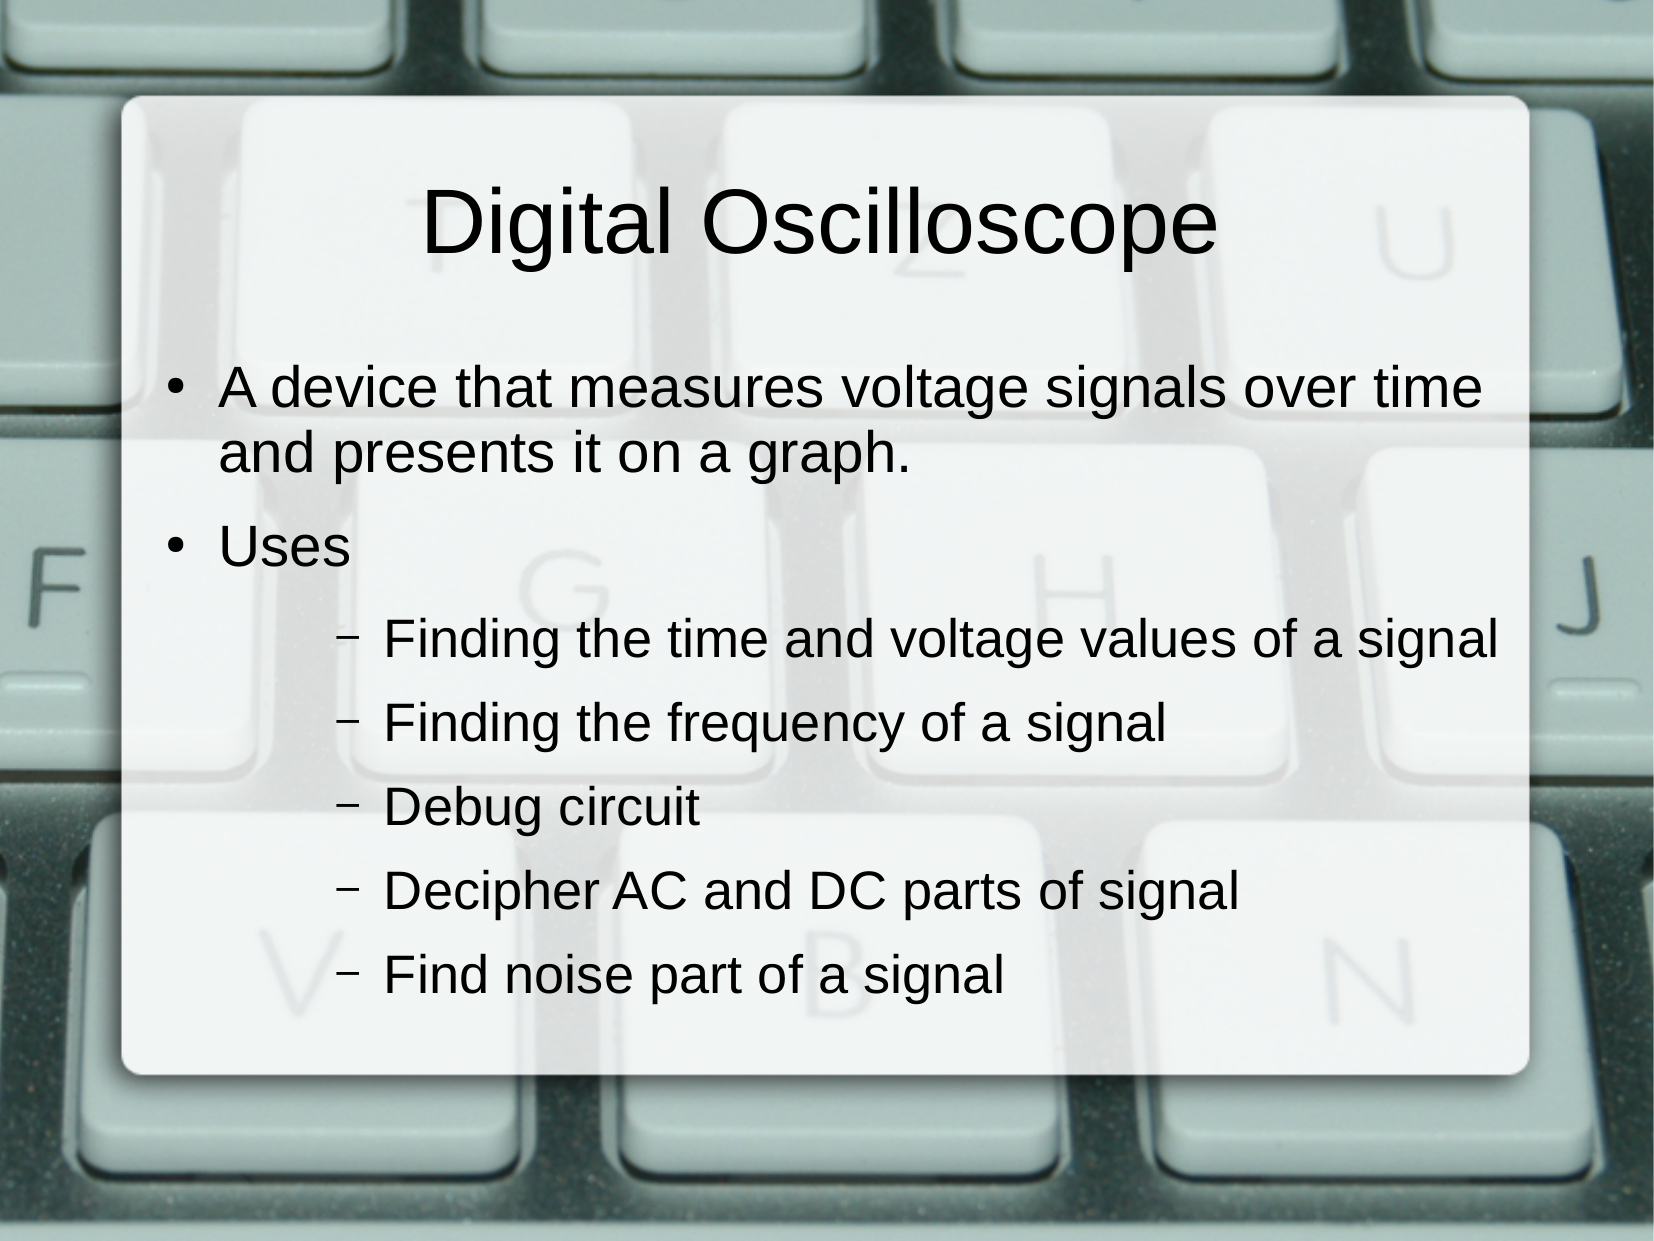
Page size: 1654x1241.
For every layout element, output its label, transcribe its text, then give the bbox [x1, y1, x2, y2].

list A device that measures voltage signals over time and presents it on a graph. Uses Finding the time and voltage values of a signal Finding the frequency of a signal Debug circuit Decipher AC and DC parts of signal Find noise part of a signal [147, 354, 1506, 1064]
title Digital Oscilloscope [135, 117, 1506, 325]
picture [0, 0, 1654, 1241]
